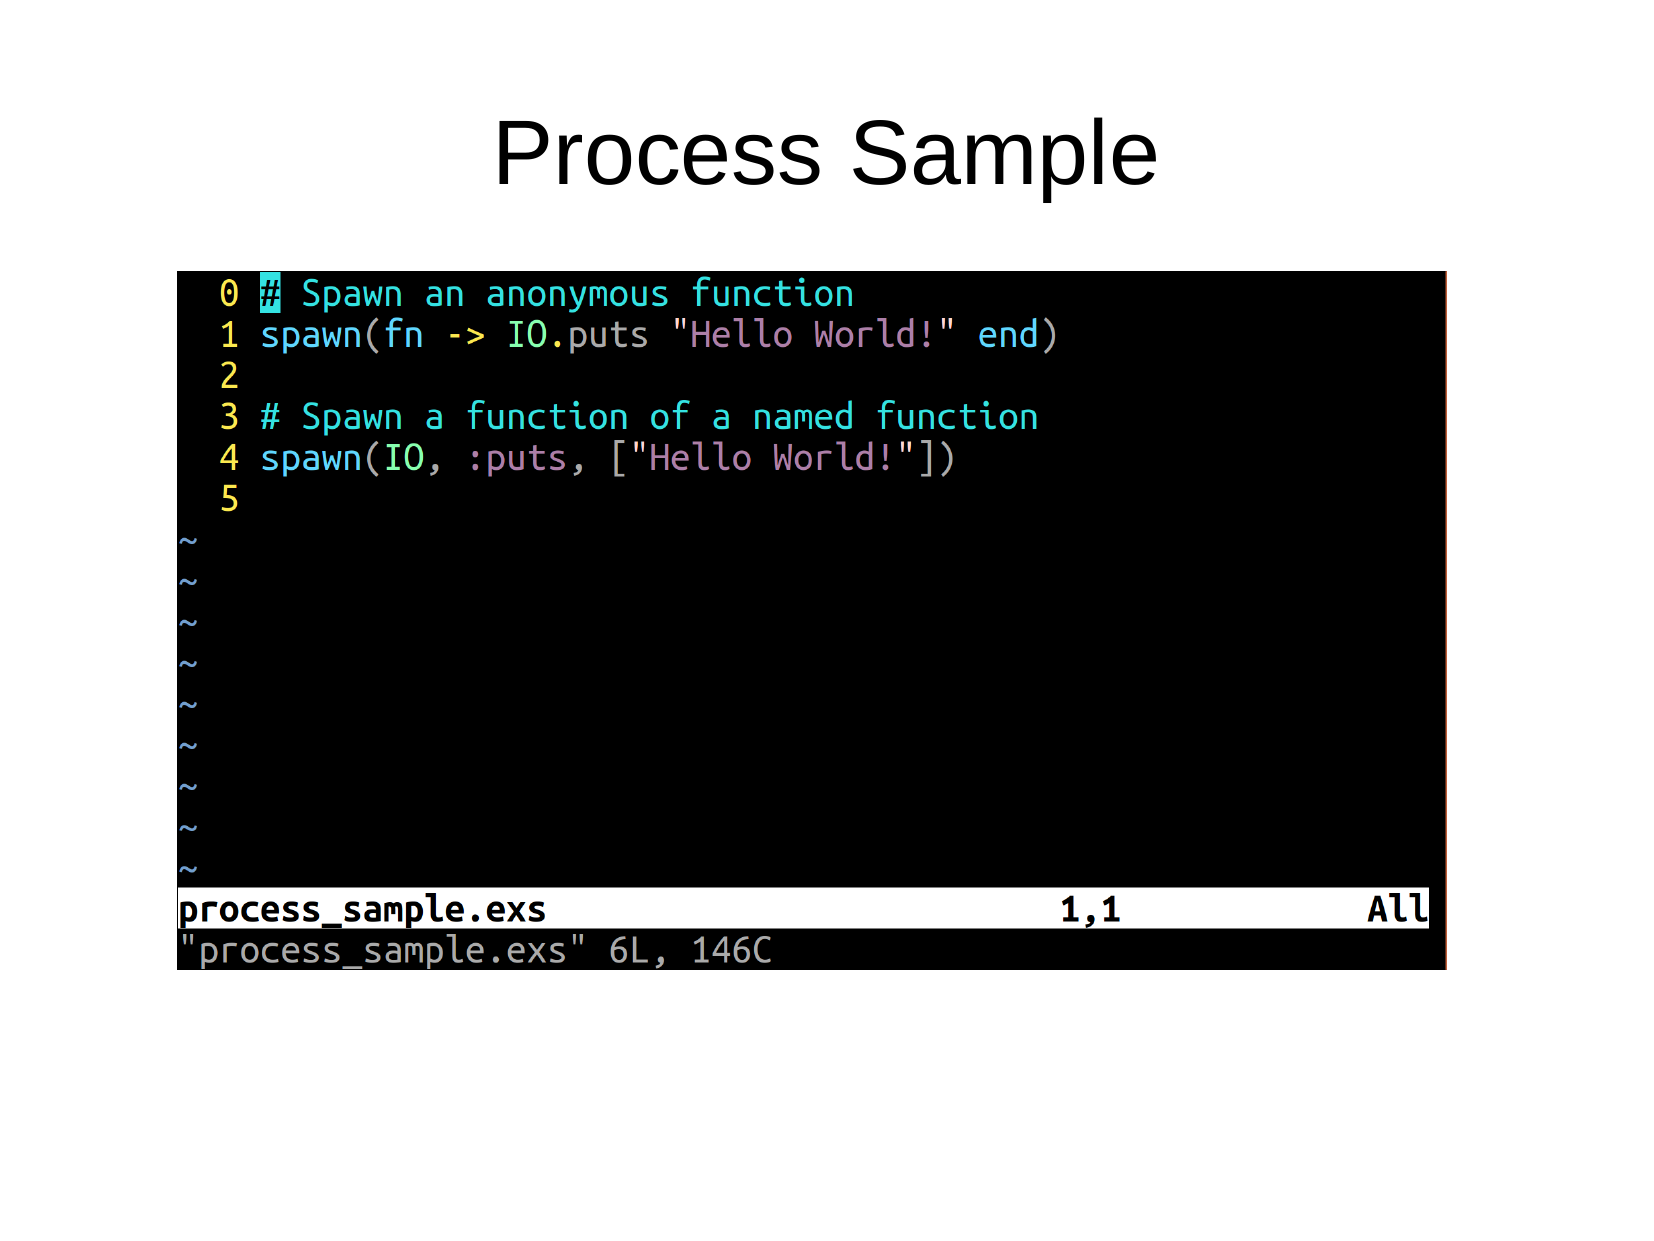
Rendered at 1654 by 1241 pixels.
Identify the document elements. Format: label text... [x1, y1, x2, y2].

list [82, 290, 1571, 1010]
title Process Sample [82, 49, 1571, 257]
picture [177, 271, 1447, 970]
